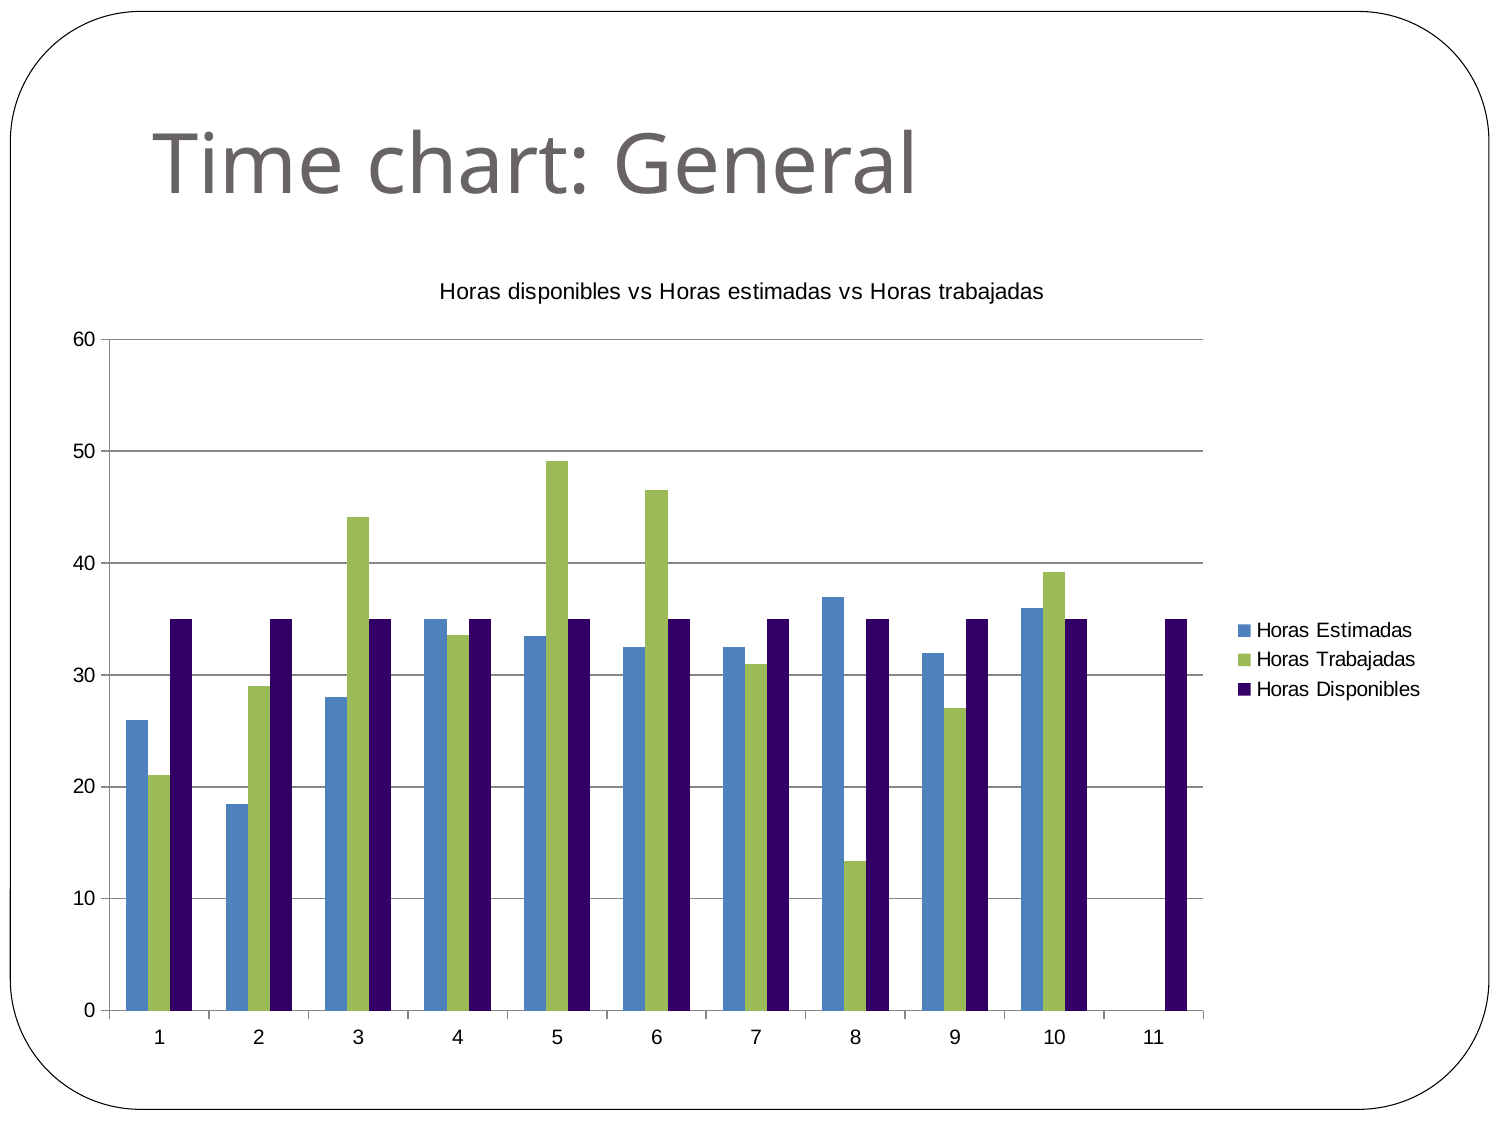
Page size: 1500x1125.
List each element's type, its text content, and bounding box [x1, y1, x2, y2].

chart [45, 254, 1441, 1066]
text_box Time chart: General [137, 37, 1413, 225]
